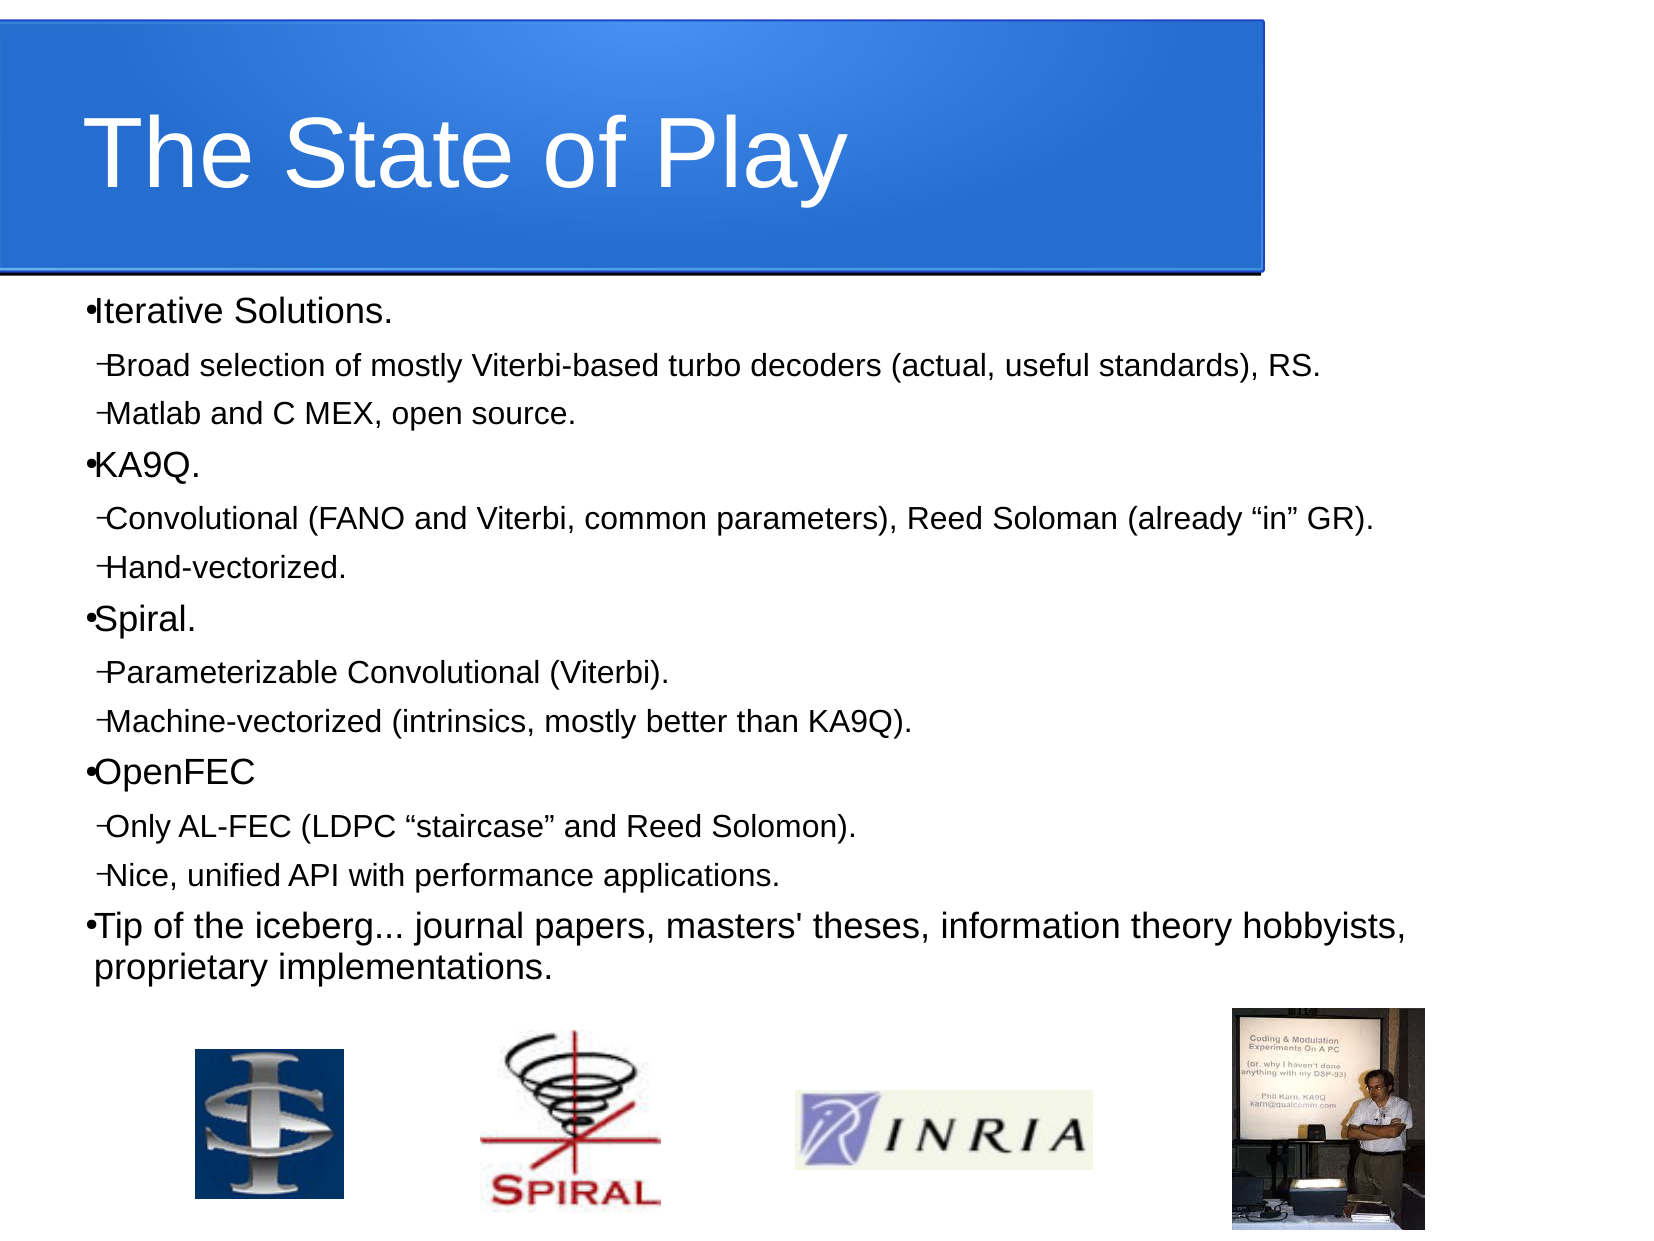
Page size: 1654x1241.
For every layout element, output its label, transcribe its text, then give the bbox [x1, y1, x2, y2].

picture [480, 1030, 661, 1216]
picture [795, 1090, 1093, 1171]
picture [195, 1049, 344, 1199]
list Iterative Solutions. Broad selection of mostly Viterbi-based turbo decoders (actual, useful standards), RS. Matlab and C MEX, open source. KA9Q. Convolutional (FANO and Viterbi, common parameters), Reed Soloman (already “in” GR). Hand-vectorized. Spiral. Parameterizable Convolutional (Viterbi). Machine-vectorized (intrinsics, mostly better than KA9Q). OpenFEC Only AL-FEC (LDPC “staircase” and Reed Solomon). Nice, unified API with performance applications. Tip of the iceberg... journal papers, masters' theses, information theory hobbyists, proprietary implementations. [82, 290, 1538, 1010]
picture [1232, 1008, 1426, 1231]
title The State of Play [82, 49, 1250, 257]
